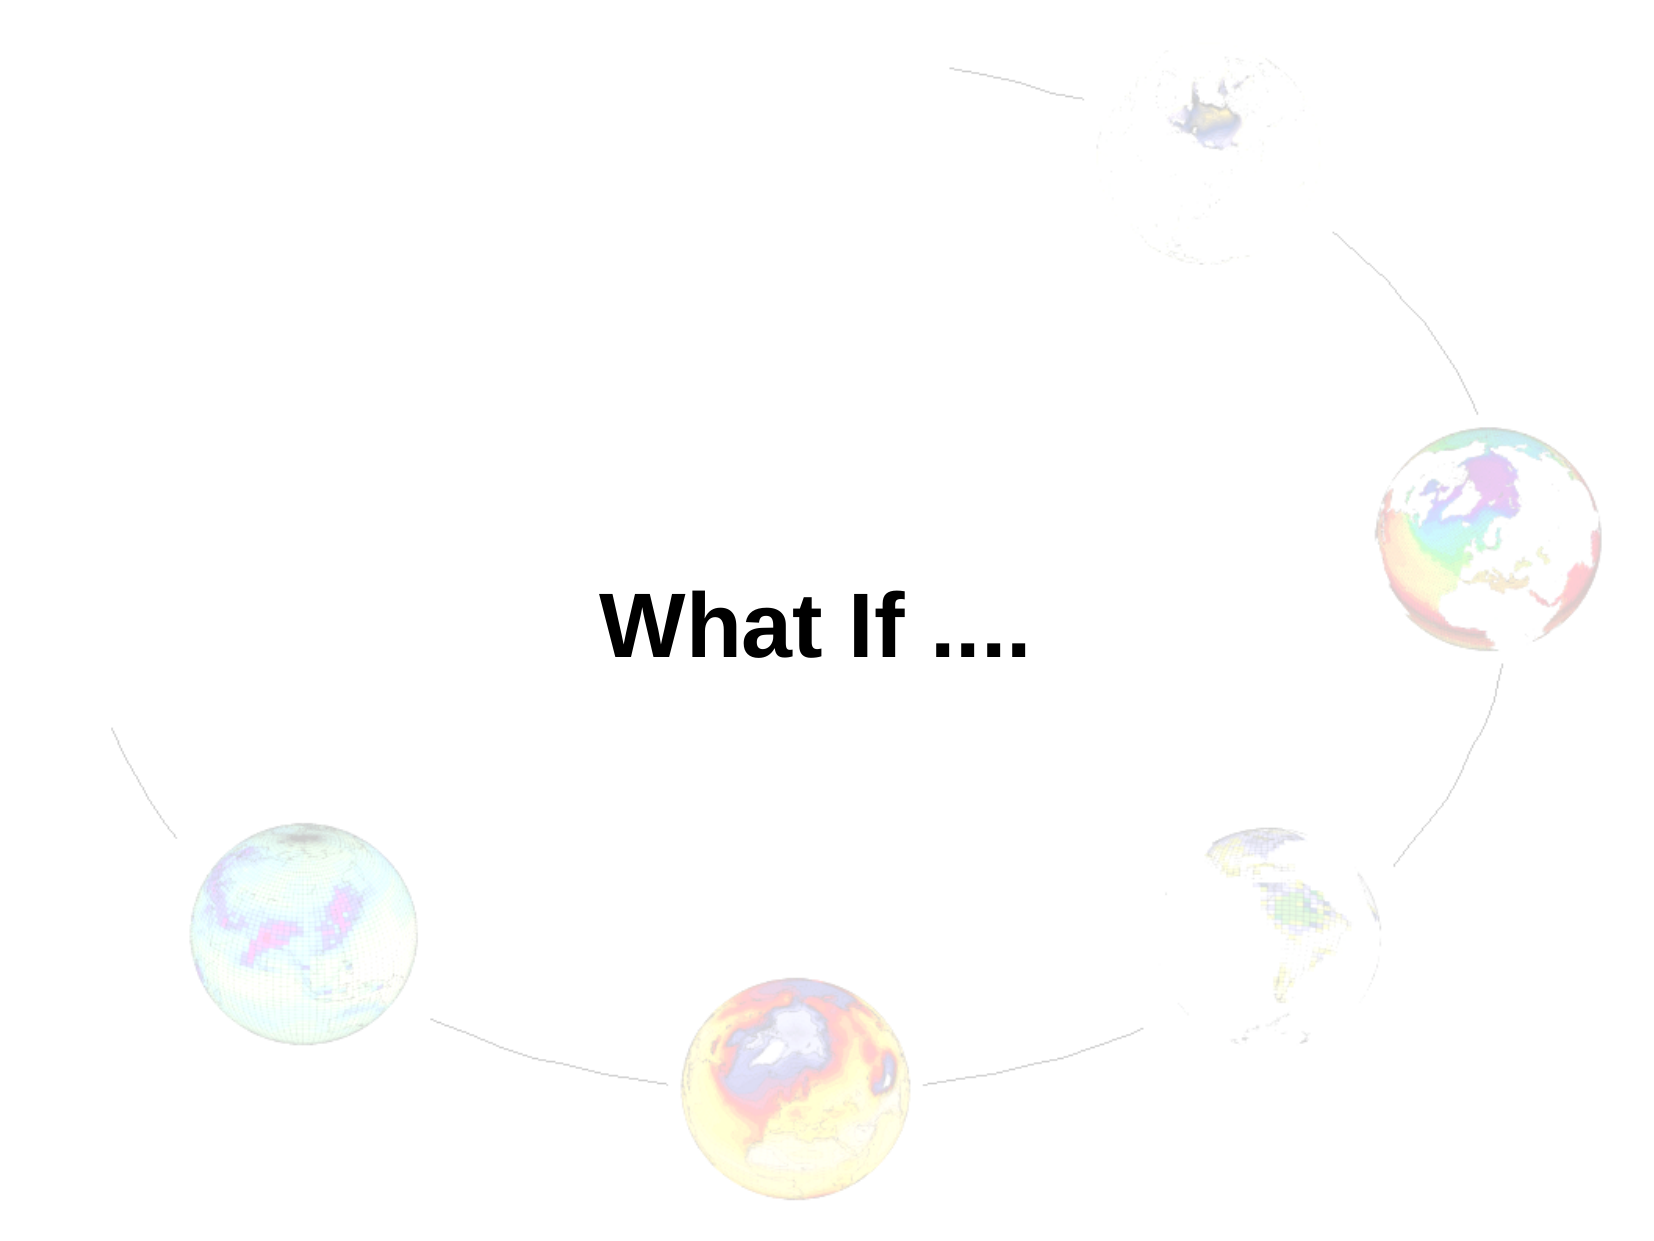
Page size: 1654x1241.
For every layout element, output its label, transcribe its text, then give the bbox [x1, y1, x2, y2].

title What If .... [71, 541, 1561, 711]
picture [0, 0, 1654, 1241]
